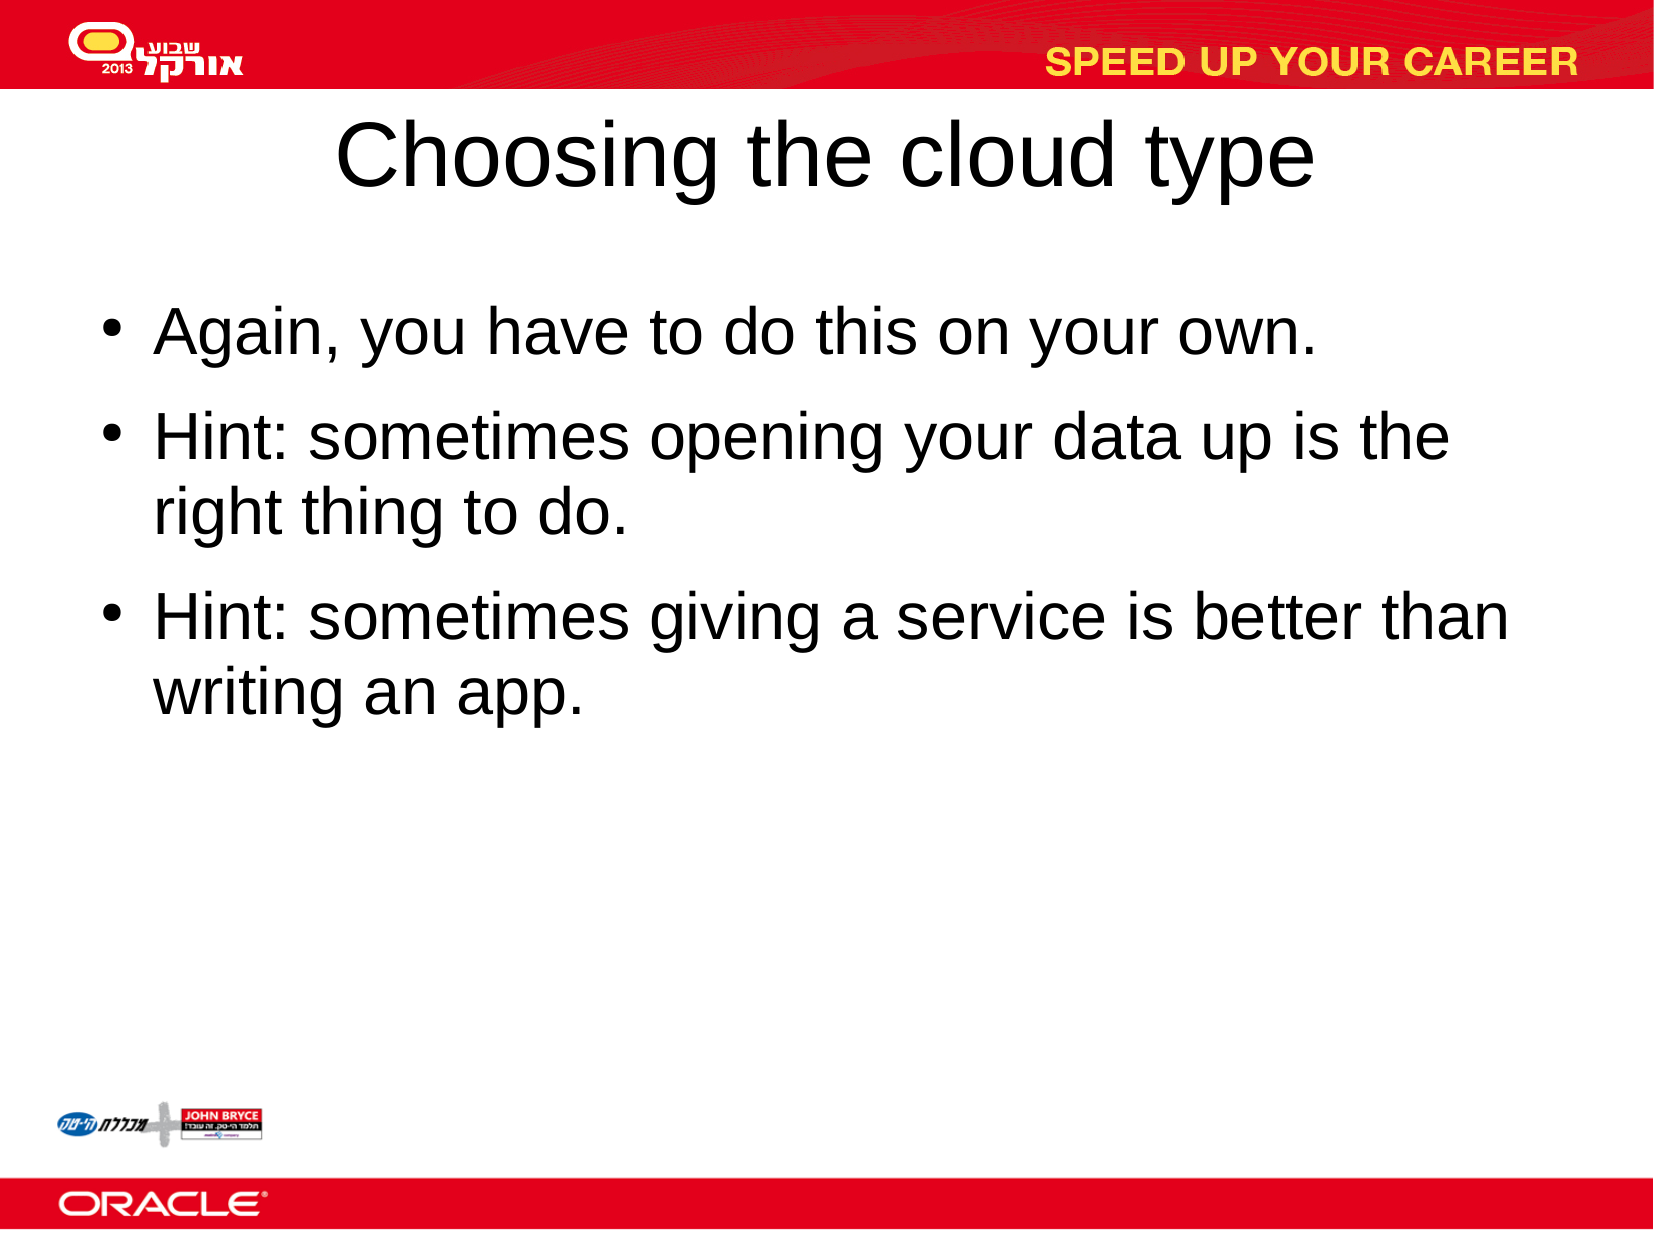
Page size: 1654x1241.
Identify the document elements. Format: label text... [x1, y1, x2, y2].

list Again, you have to do this on your own. Hint: sometimes opening your data up is the right thing to do. Hint: sometimes giving a service is better than writing an app. [82, 290, 1538, 1010]
title Choosing the cloud type [82, 49, 1571, 257]
picture [0, 0, 1654, 89]
picture [0, 1087, 1653, 1240]
